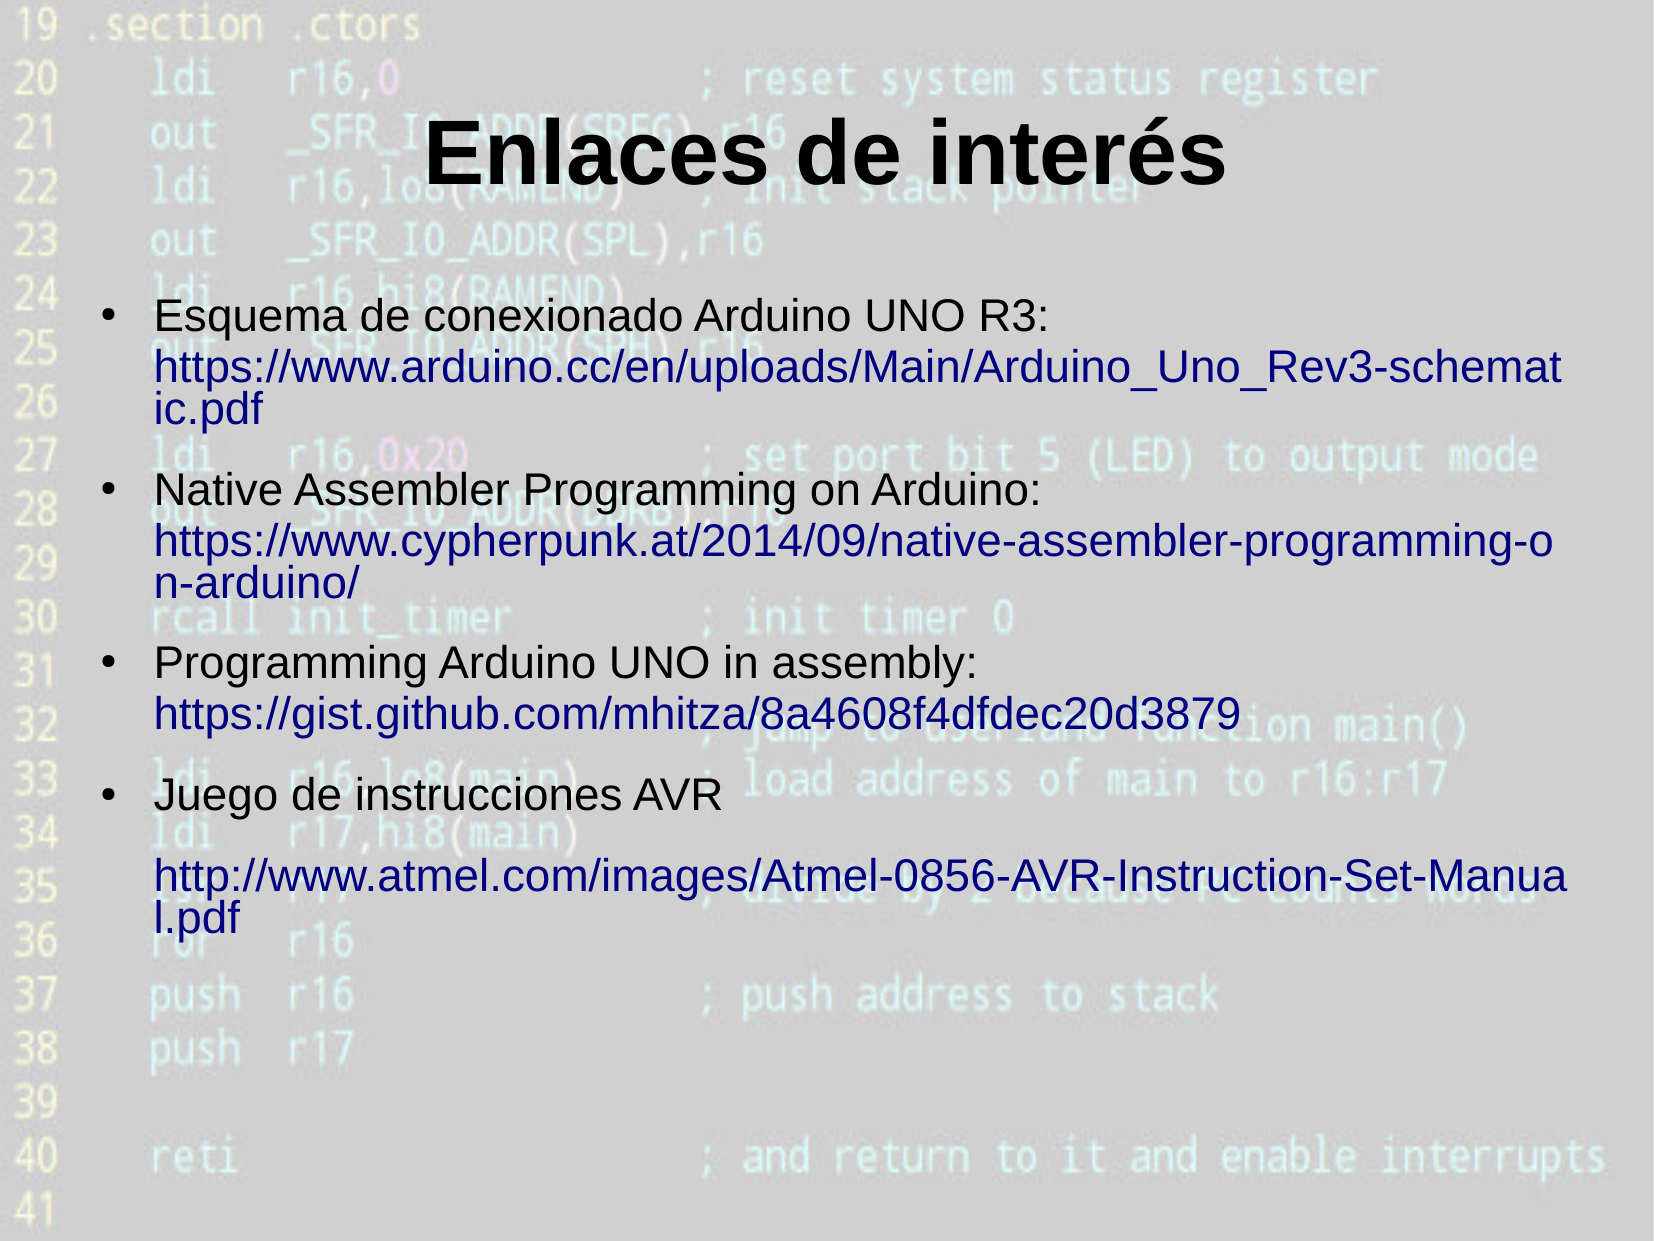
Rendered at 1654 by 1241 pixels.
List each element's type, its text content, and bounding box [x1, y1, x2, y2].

title Enlaces de interés [82, 49, 1571, 257]
list Esquema de conexionado Arduino UNO R3: https://www.arduino.cc/en/uploads/Main/Arduino_Uno_Rev3-schematic.pdf Native Assembler Programming on Arduino: https://www.cypherpunk.at/2014/09/native-assembler-programming-on-arduino/ Programming Arduino UNO in assembly: https://gist.github.com/mhitza/8a4608f4dfdec20d3879 Juego de instrucciones AVR http://www.atmel.com/images/Atmel-0856-AVR-Instruction-Set-Manual.pdf [82, 290, 1571, 1010]
picture [0, 0, 1654, 1241]
